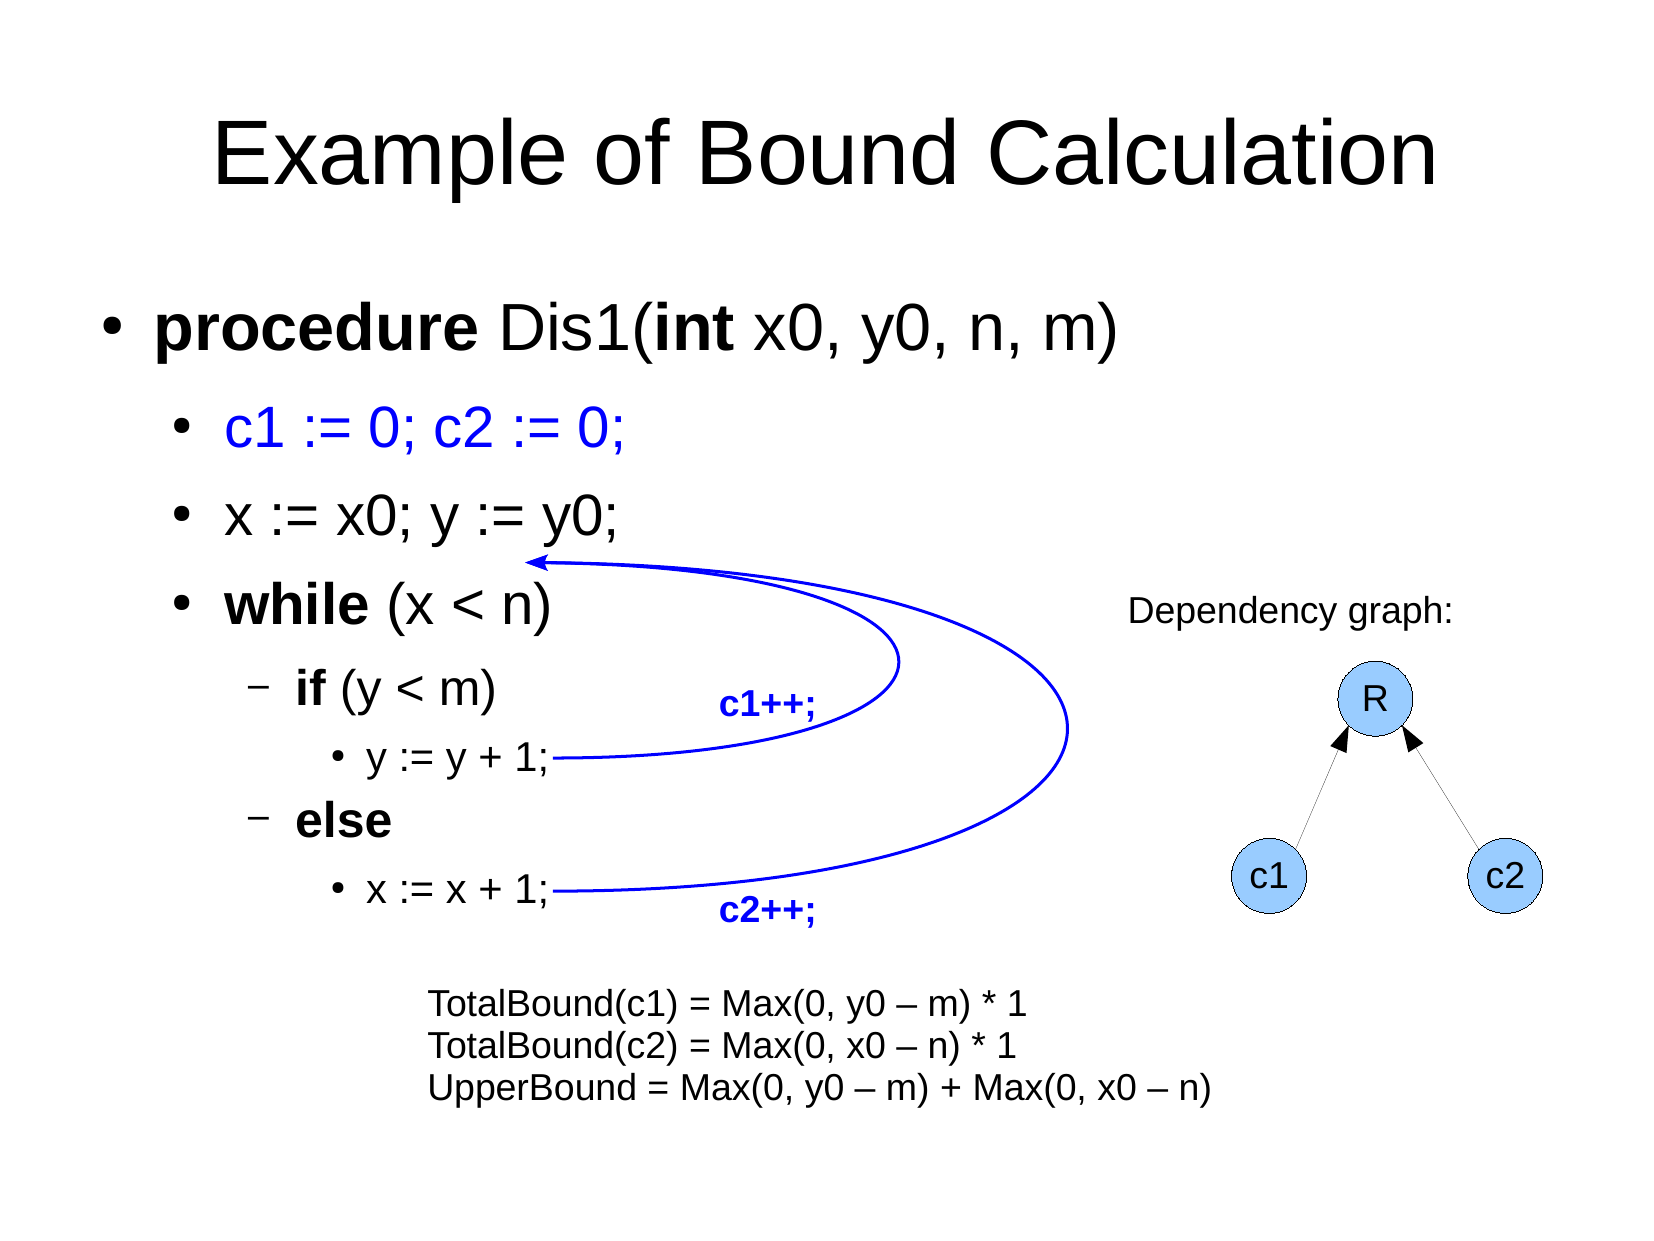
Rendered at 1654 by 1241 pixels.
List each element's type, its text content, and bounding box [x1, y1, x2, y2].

text_box R [1337, 661, 1413, 737]
title Example of Bound Calculation [82, 56, 1571, 250]
text_box TotalBound(c1) = Max(0, y0 – m) * 1 TotalBound(c2) = Max(0, x0 – n) * 1 UpperBound = Max(0, y0 – m) + Max(0, x0 – n) [412, 975, 1276, 1116]
list procedure Dis1(int x0, y0, n, m) c1 := 0; c2 := 0; x := x0; y := y0; while (x < n) if (y < m) y := y + 1; else x := x + 1; [82, 290, 1571, 1109]
text_box c2 [1467, 838, 1543, 914]
text_box Dependency graph: [1112, 581, 1526, 639]
text_box c1++; [562, 675, 938, 732]
text_box c1 [1231, 838, 1307, 914]
